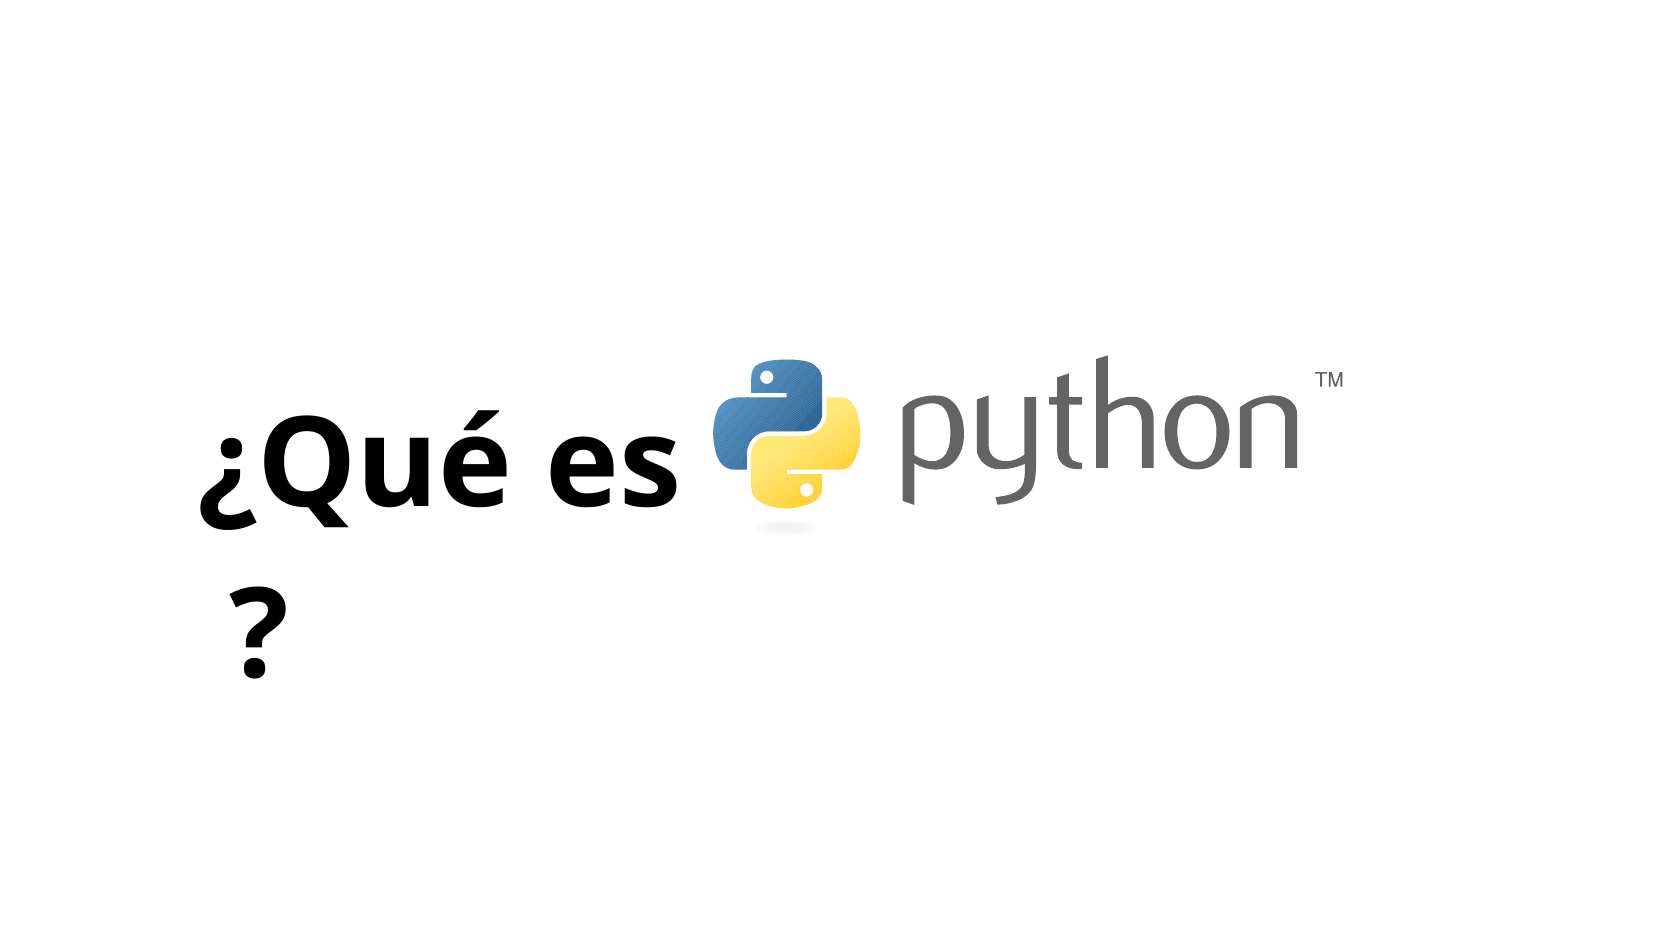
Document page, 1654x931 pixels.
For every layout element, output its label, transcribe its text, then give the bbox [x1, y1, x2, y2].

text_box ¿Qué es ? [182, 365, 1471, 631]
picture [705, 350, 1394, 555]
